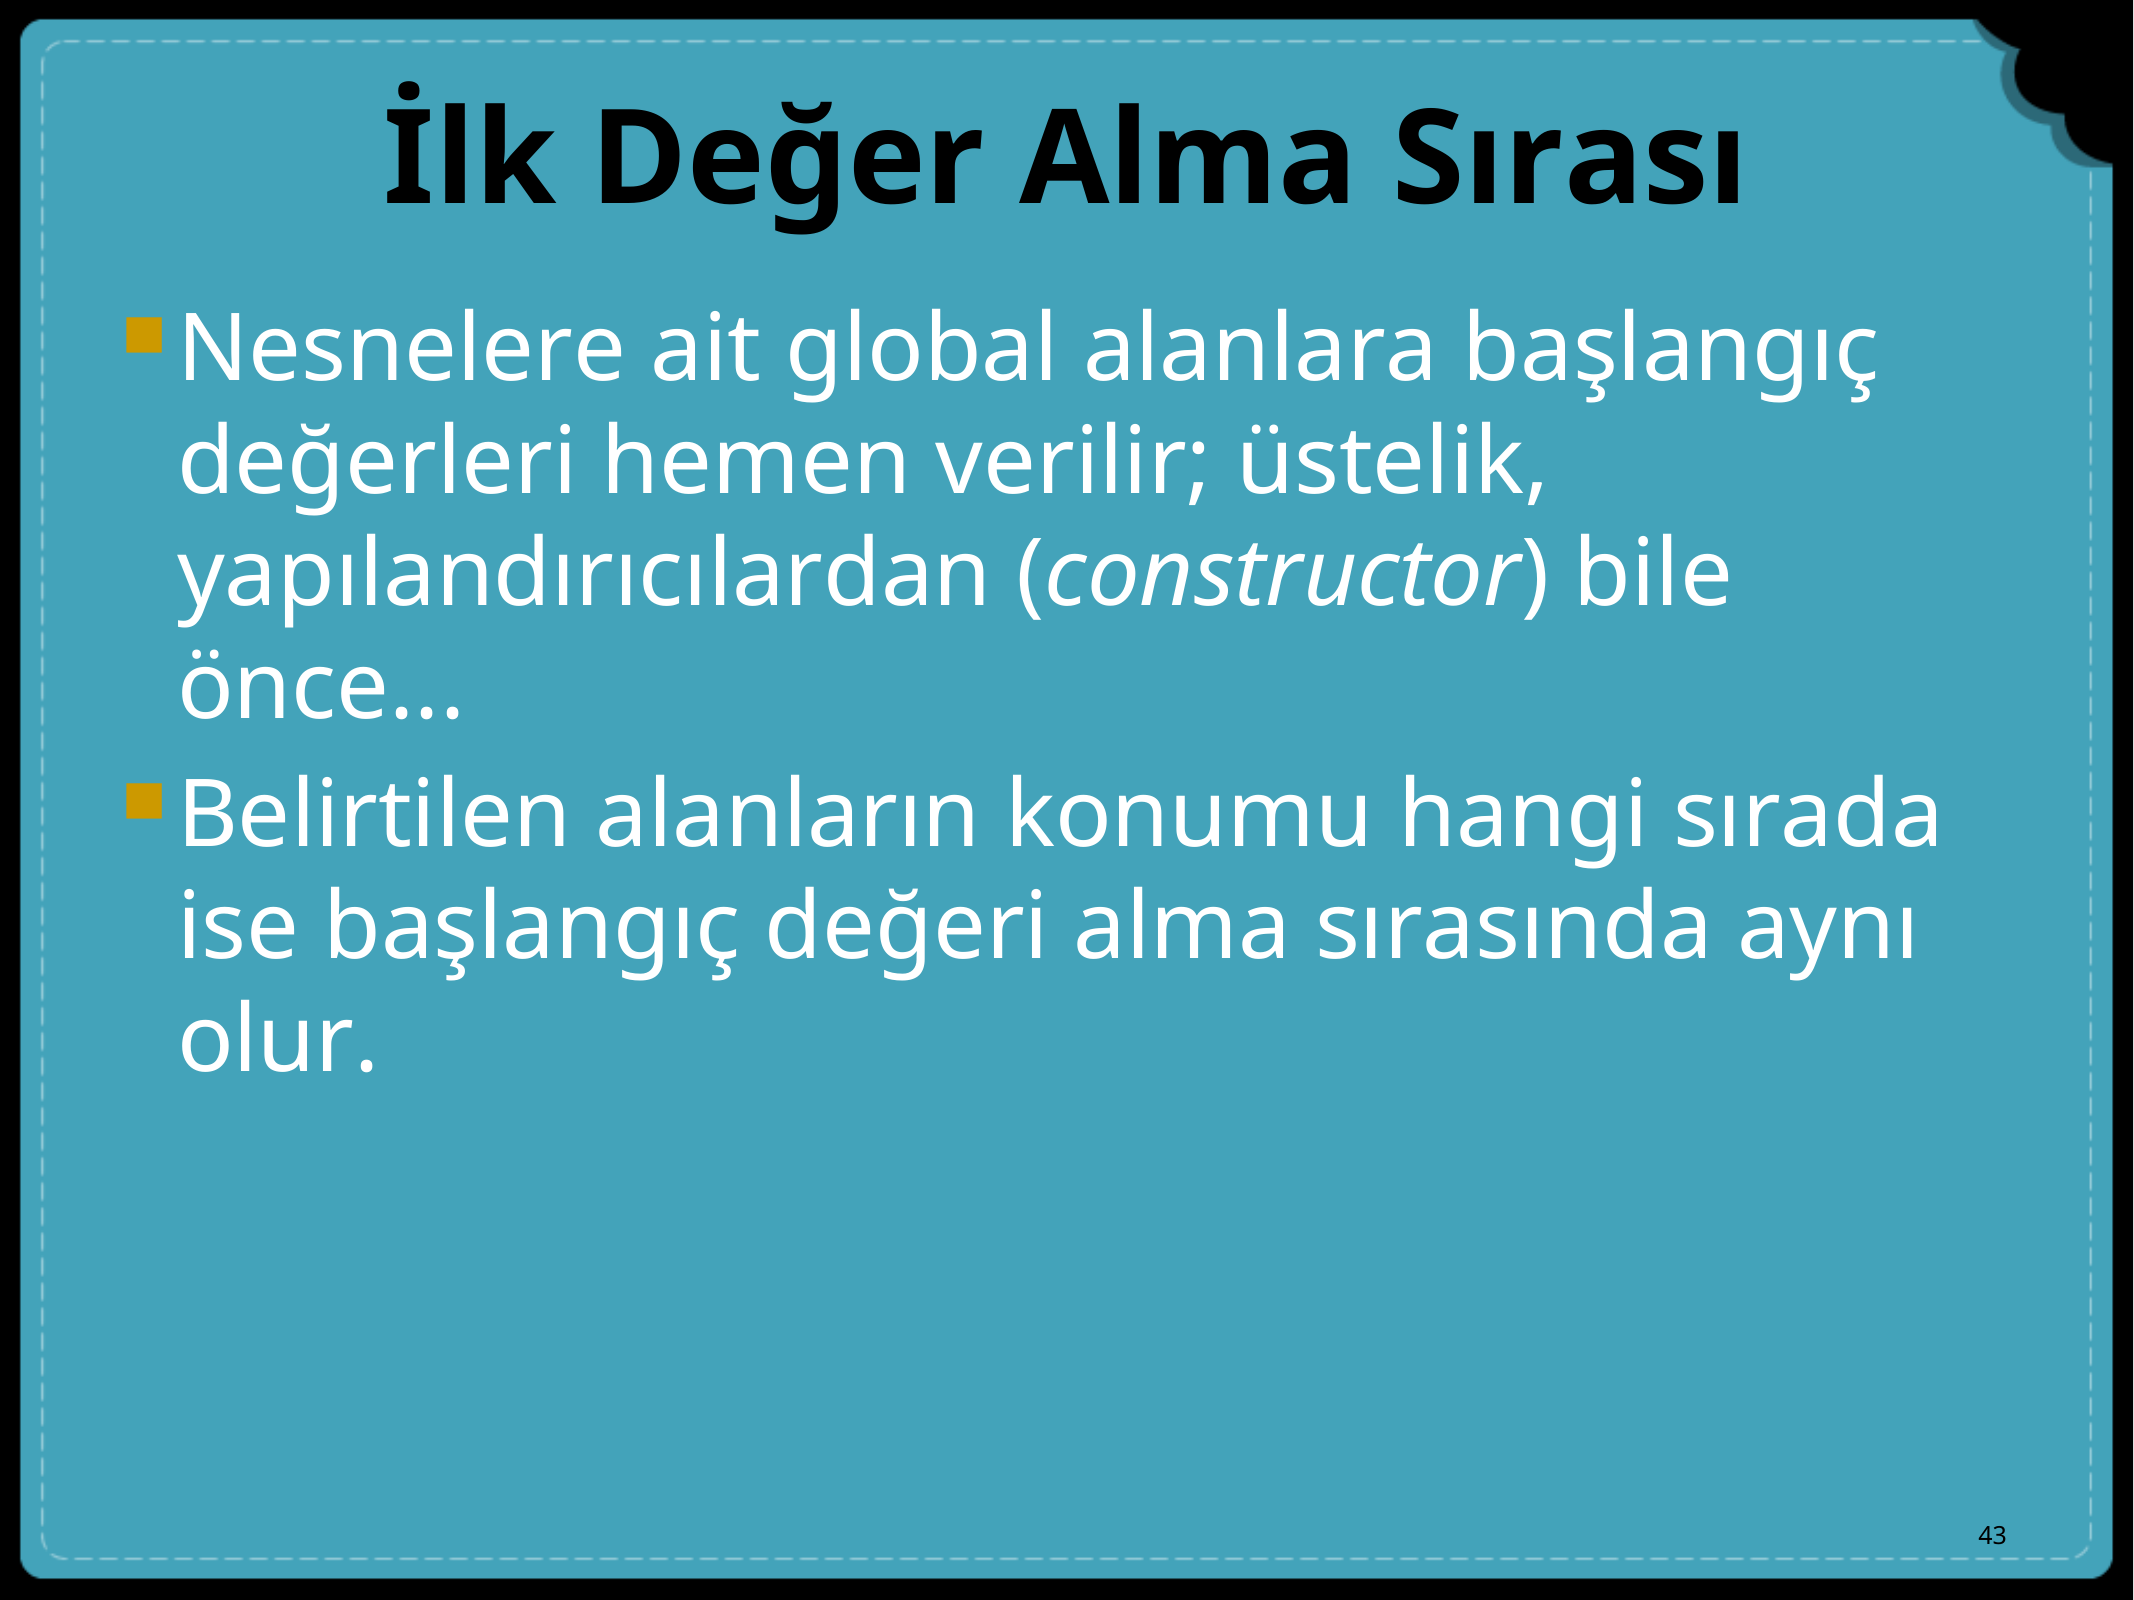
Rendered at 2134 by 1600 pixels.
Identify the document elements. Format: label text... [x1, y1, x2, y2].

title İlk Değer Alma Sırası [106, 64, 2027, 535]
picture [0, 0, 2134, 1600]
list Nesnelere ait global alanlara başlangıç değerleri hemen verilir; üstelik, yapılandırıcılardan (constructor) bile önce... Belirtilen alanların konumu hangi sırada ise başlangıç değeri alma sırasında aynı olur. [106, 535, 2027, 1431]
